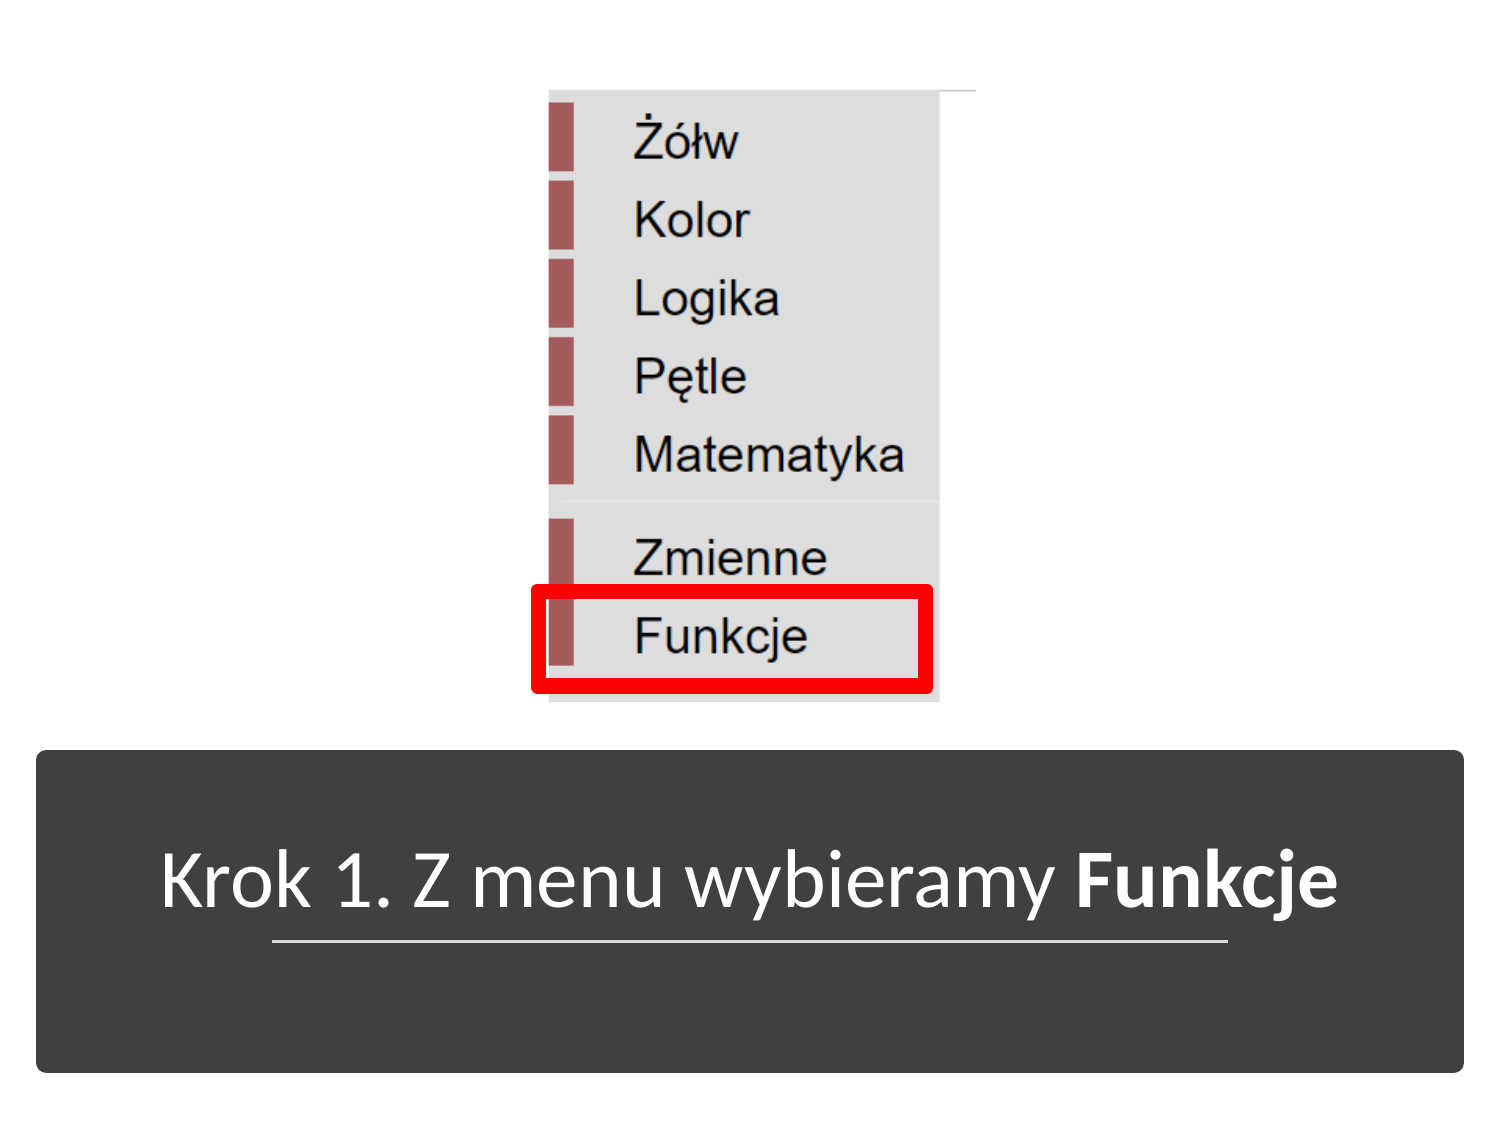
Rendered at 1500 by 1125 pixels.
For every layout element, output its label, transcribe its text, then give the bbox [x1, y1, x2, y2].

text_box [46, 760, 1454, 1063]
title Krok 1. Z menu wybieramy Funkcje [64, 780, 1436, 933]
text_box [537, 590, 928, 688]
picture [524, 62, 976, 702]
